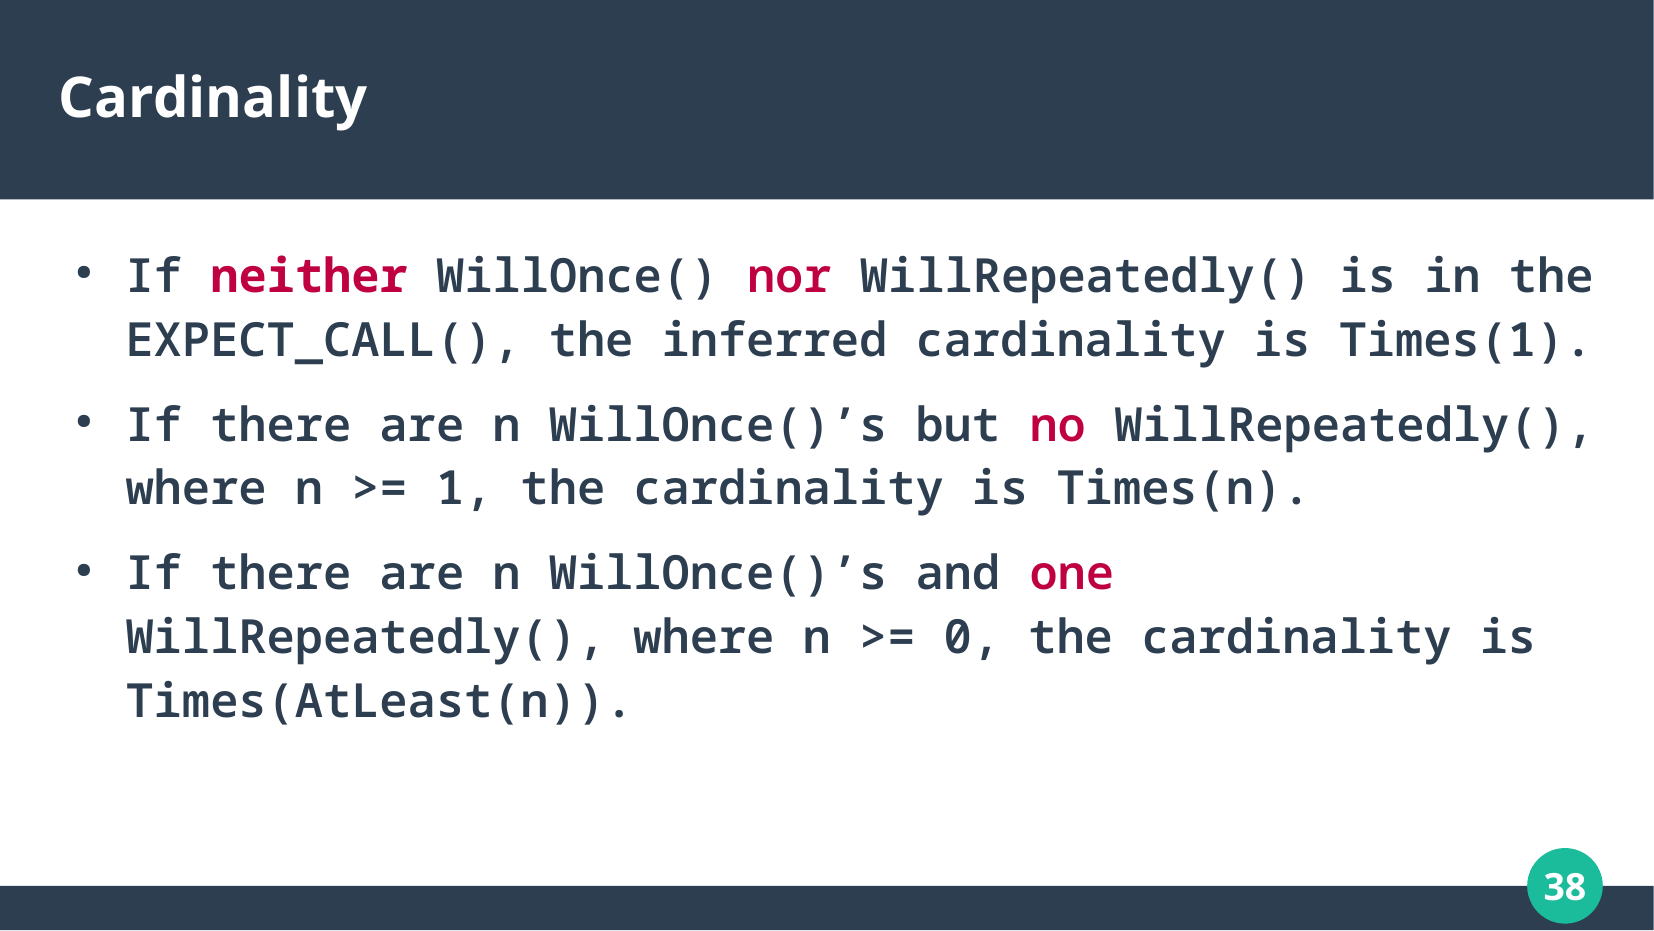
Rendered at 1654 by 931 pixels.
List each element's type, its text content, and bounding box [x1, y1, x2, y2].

title Cardinality [59, 37, 1595, 155]
list If neither WillOnce() nor WillRepeatedly() is in the EXPECT_CALL(), the inferred cardinality is Times(1). If there are n WillOnce()’s but no WillRepeatedly(), where n >= 1, the cardinality is Times(n). If there are n WillOnce()’s and one WillRepeatedly(), where n >= 0, the cardinality is Times(AtLeast(n)). [59, 242, 1596, 863]
